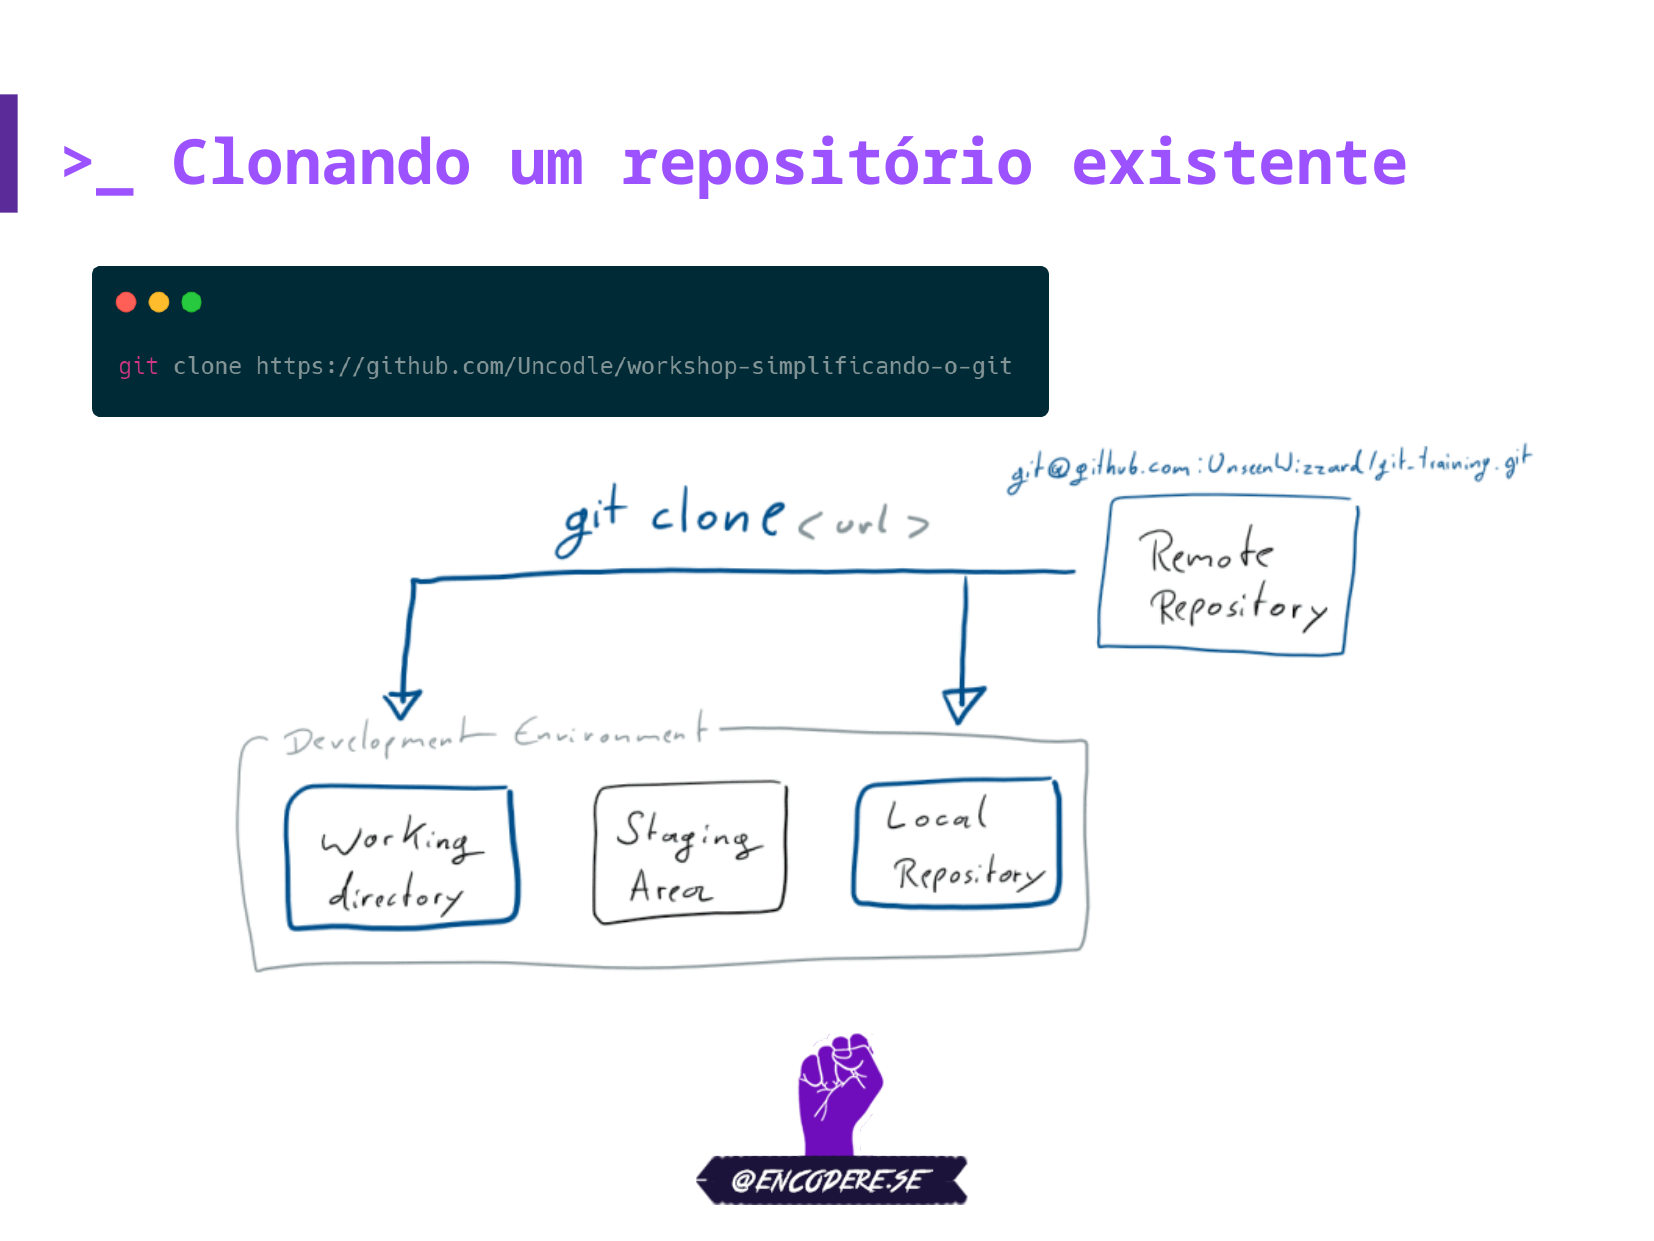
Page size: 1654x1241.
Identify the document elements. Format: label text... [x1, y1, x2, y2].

text_box [0, 94, 18, 174]
title >_ Clonando um repositório existente [59, 118, 1489, 273]
picture [0, 174, 1587, 1205]
